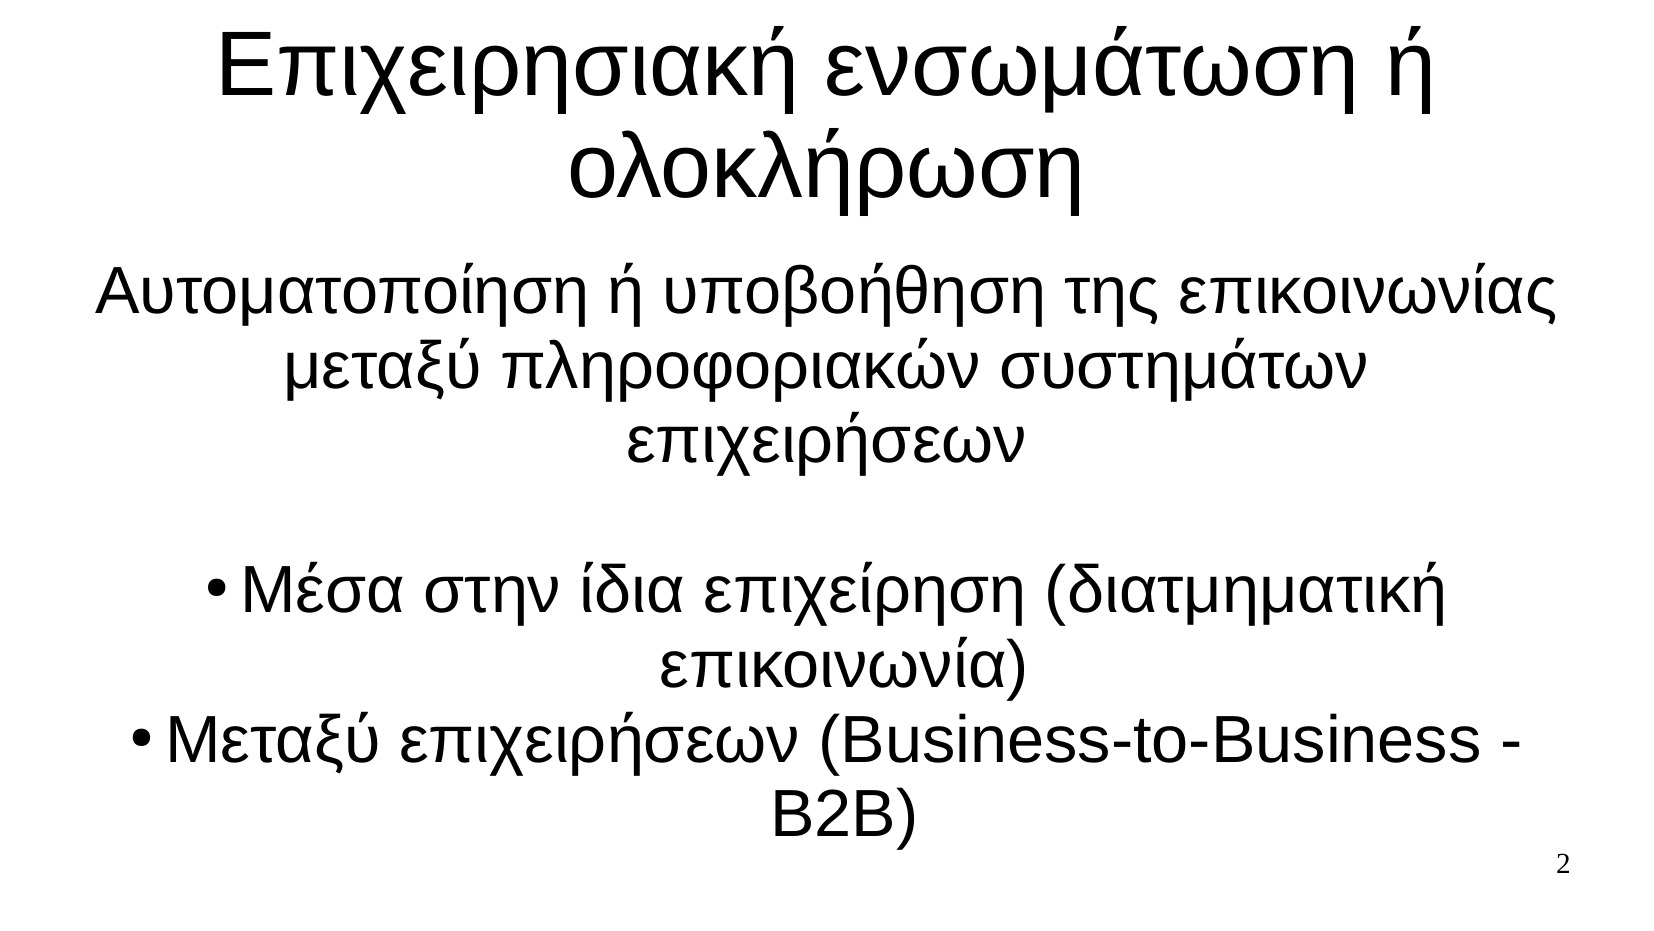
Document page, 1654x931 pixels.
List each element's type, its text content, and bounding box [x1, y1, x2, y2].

subtitle Αυτοματοποίηση ή υποβοήθηση της επικοινωνίας μεταξύ πληροφοριακών συστημάτων επιχειρήσεων Μέσα στην ίδια επιχείρηση (διατμηματική επικοινωνία) Μεταξύ επιχειρήσεων (Business-to-Business - B2B) [82, 252, 1571, 852]
title Επιχειρησιακή ενσωμάτωση ή ολοκλήρωση [82, 12, 1571, 218]
